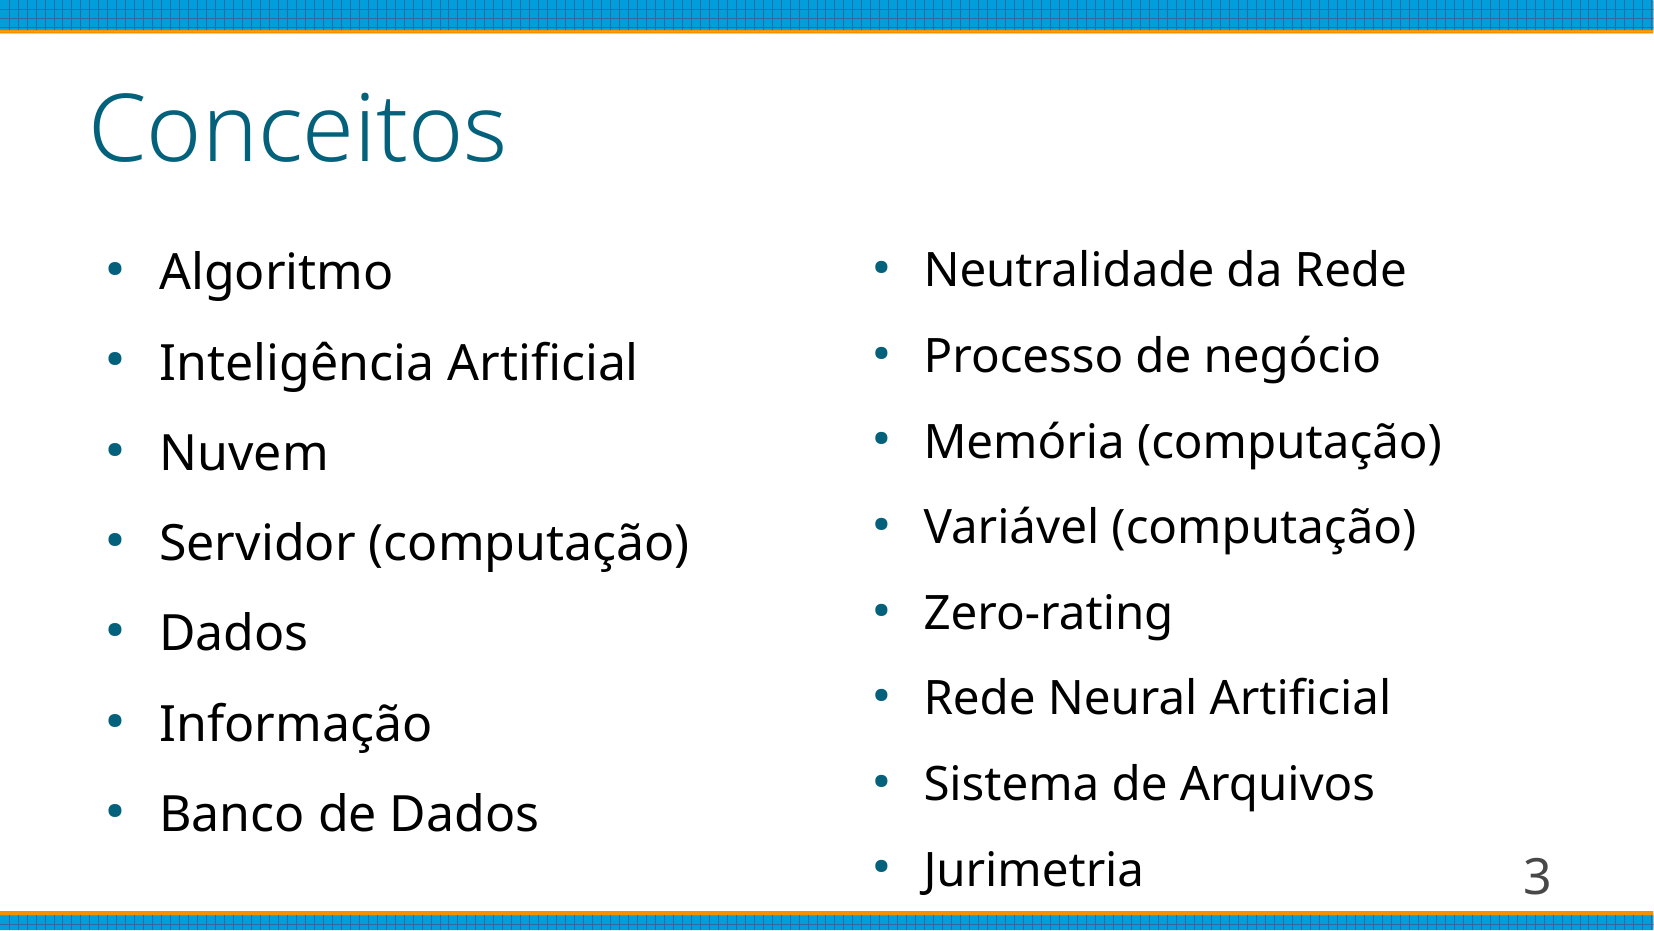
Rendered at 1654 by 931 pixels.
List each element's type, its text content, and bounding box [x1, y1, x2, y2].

title Conceitos [88, 44, 1565, 207]
list Algoritmo Inteligência Artificial Nuvem Servidor (computação) Dados Informação Banco de Dados [88, 236, 827, 901]
list Neutralidade da Rede Processo de negócio Memória (computação) Variável (computação) Zero-rating Rede Neural Artificial Sistema de Arquivos Jurimetria [856, 236, 1595, 901]
